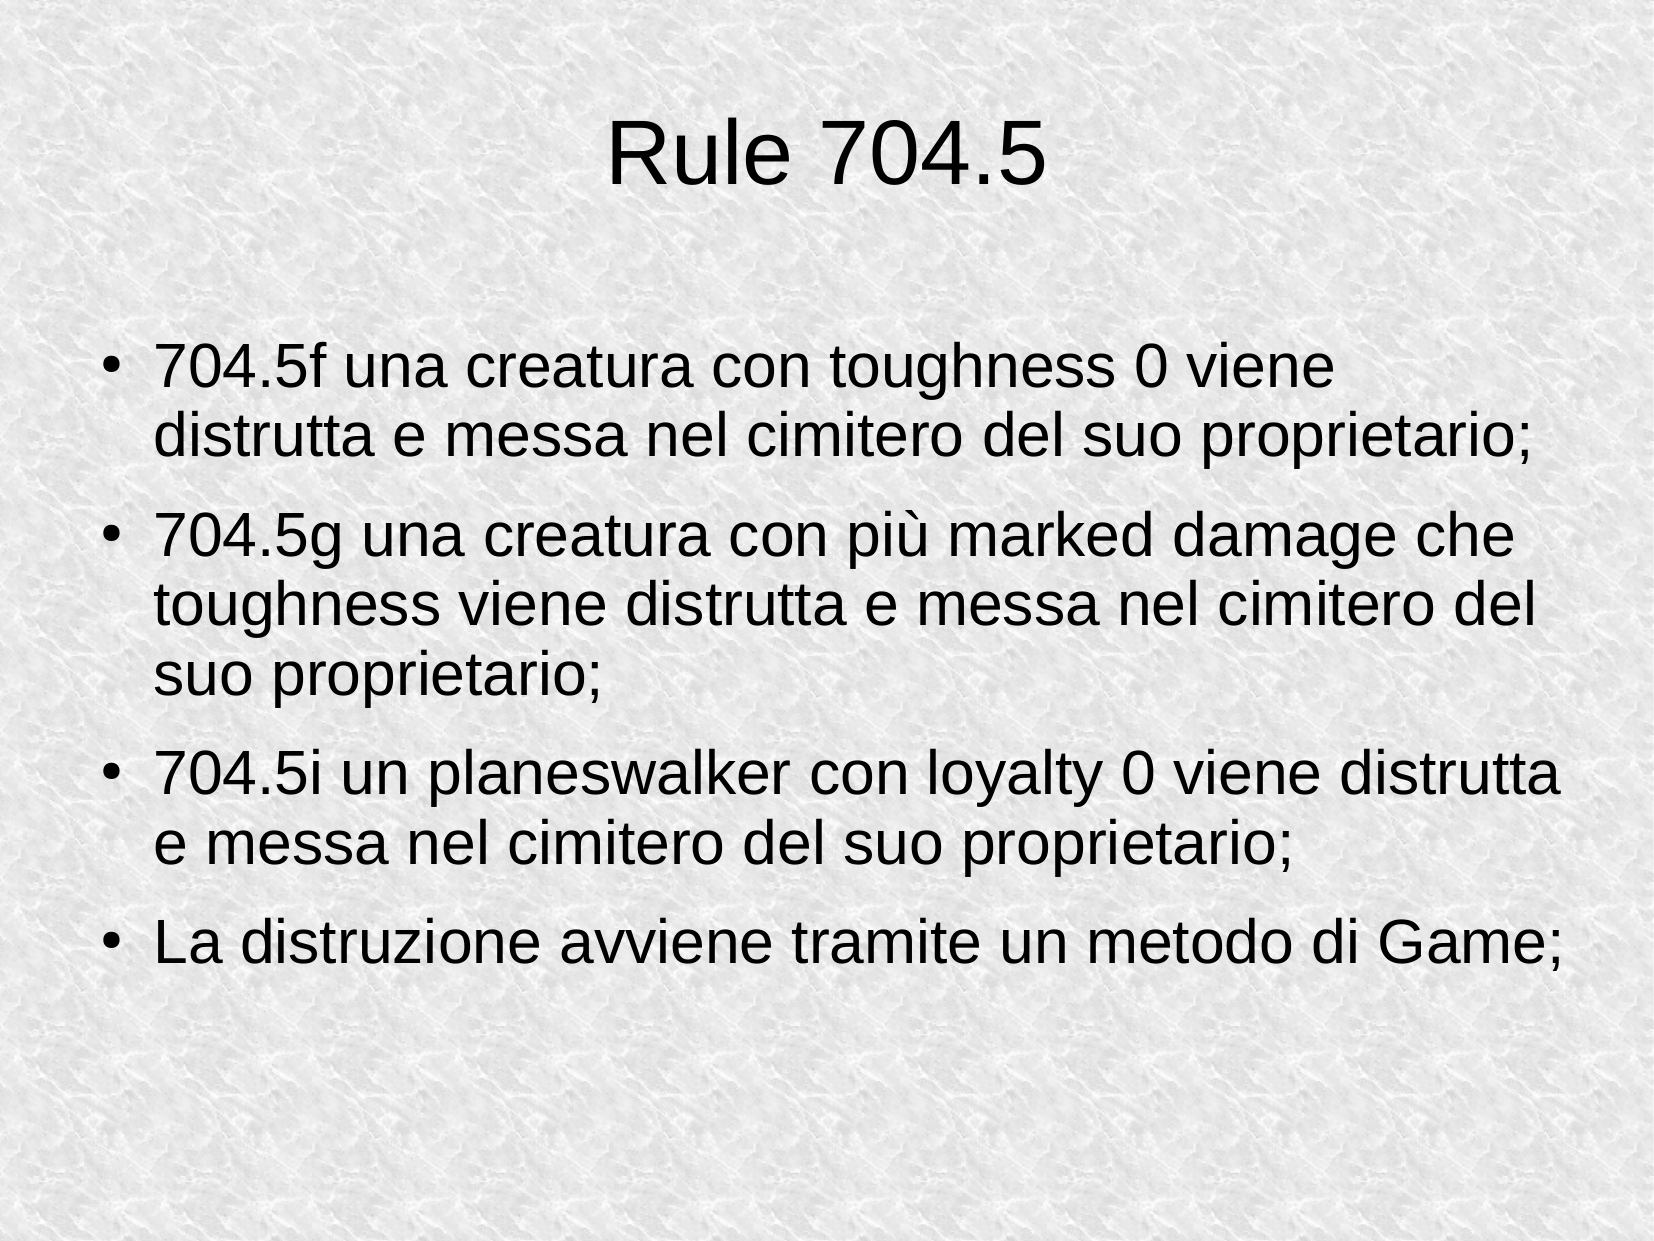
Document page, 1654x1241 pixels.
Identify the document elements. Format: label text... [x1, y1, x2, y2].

title Rule 704.5 [82, 49, 1571, 257]
list 704.5f una creatura con toughness 0 viene distrutta e messa nel cimitero del suo proprietario; 704.5g una creatura con più marked damage che toughness viene distrutta e messa nel cimitero del suo proprietario; 704.5i un planeswalker con loyalty 0 viene distrutta e messa nel cimitero del suo proprietario; La distruzione avviene tramite un metodo di Game; [82, 330, 1571, 1150]
picture [0, 0, 1654, 1241]
